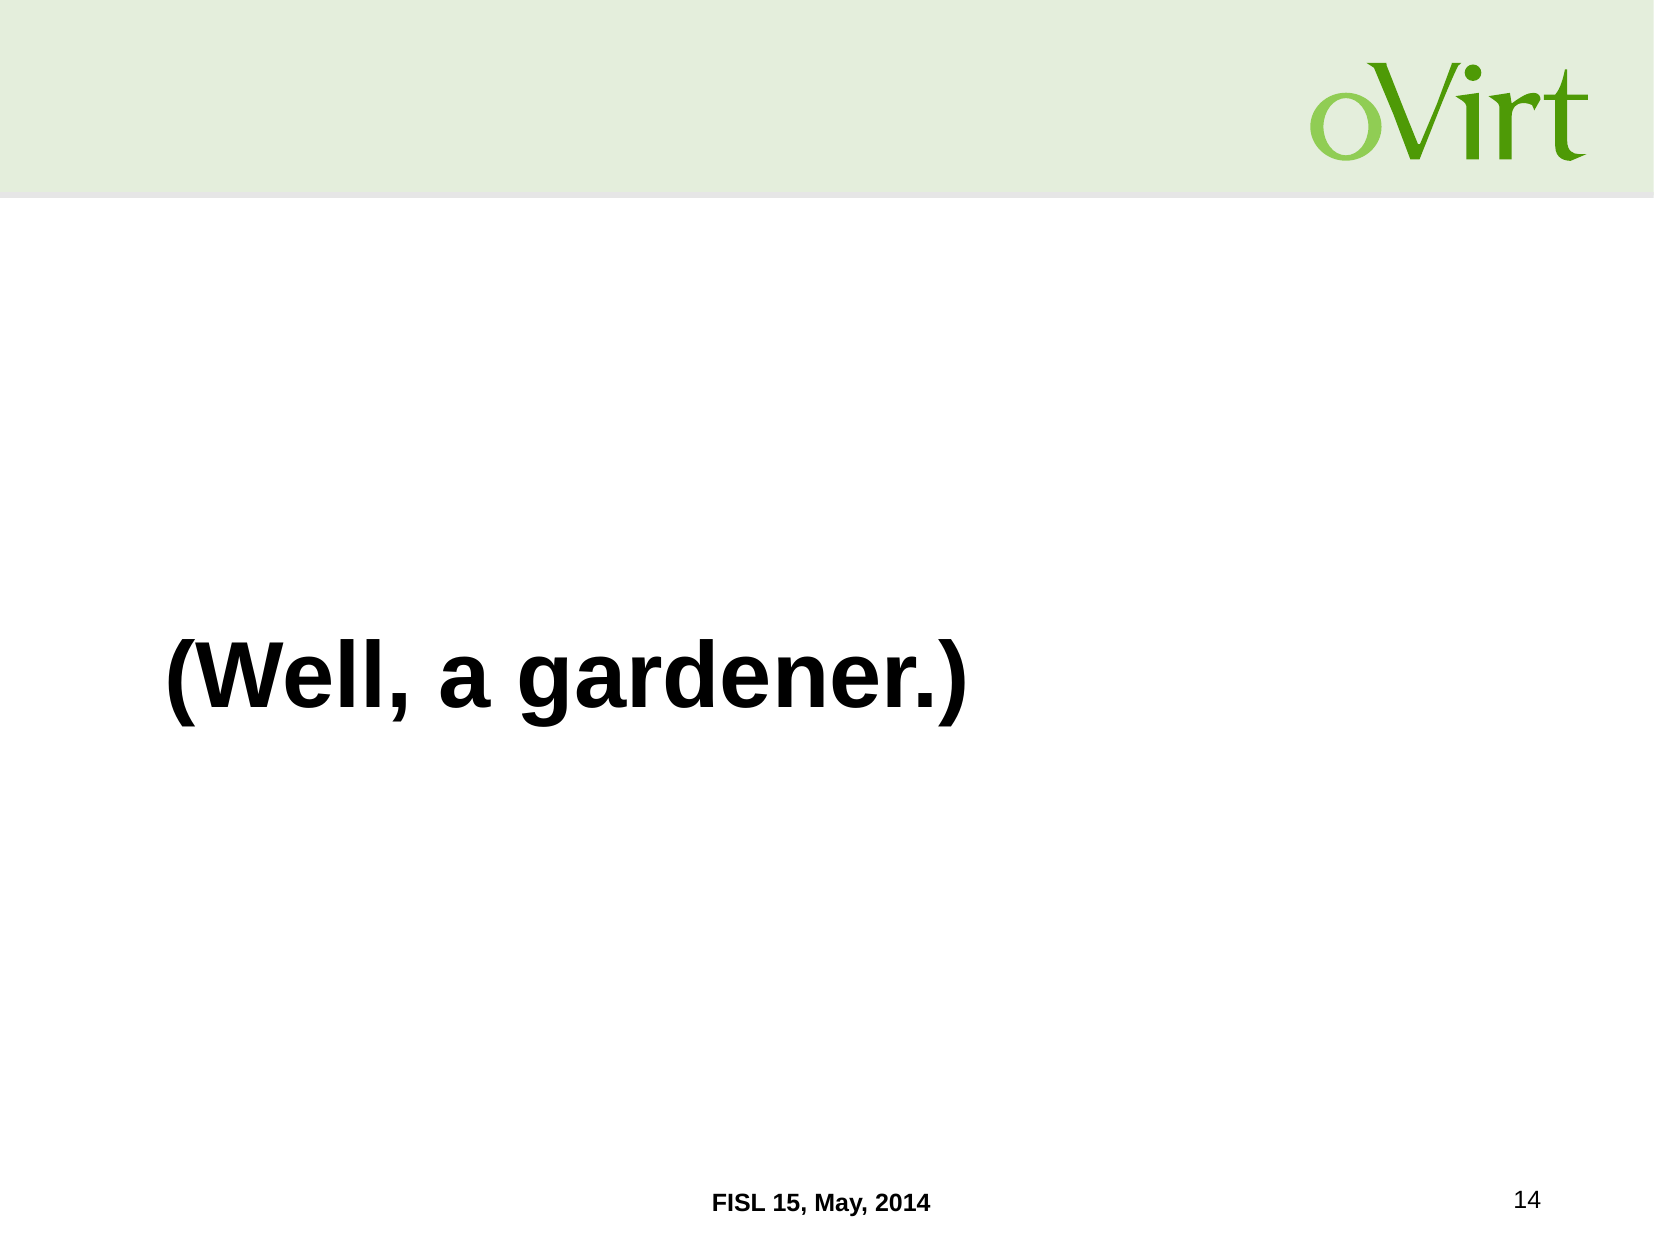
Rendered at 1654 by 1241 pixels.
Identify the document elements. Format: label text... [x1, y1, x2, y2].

text_box (Well, a gardener.) [150, 615, 1654, 750]
